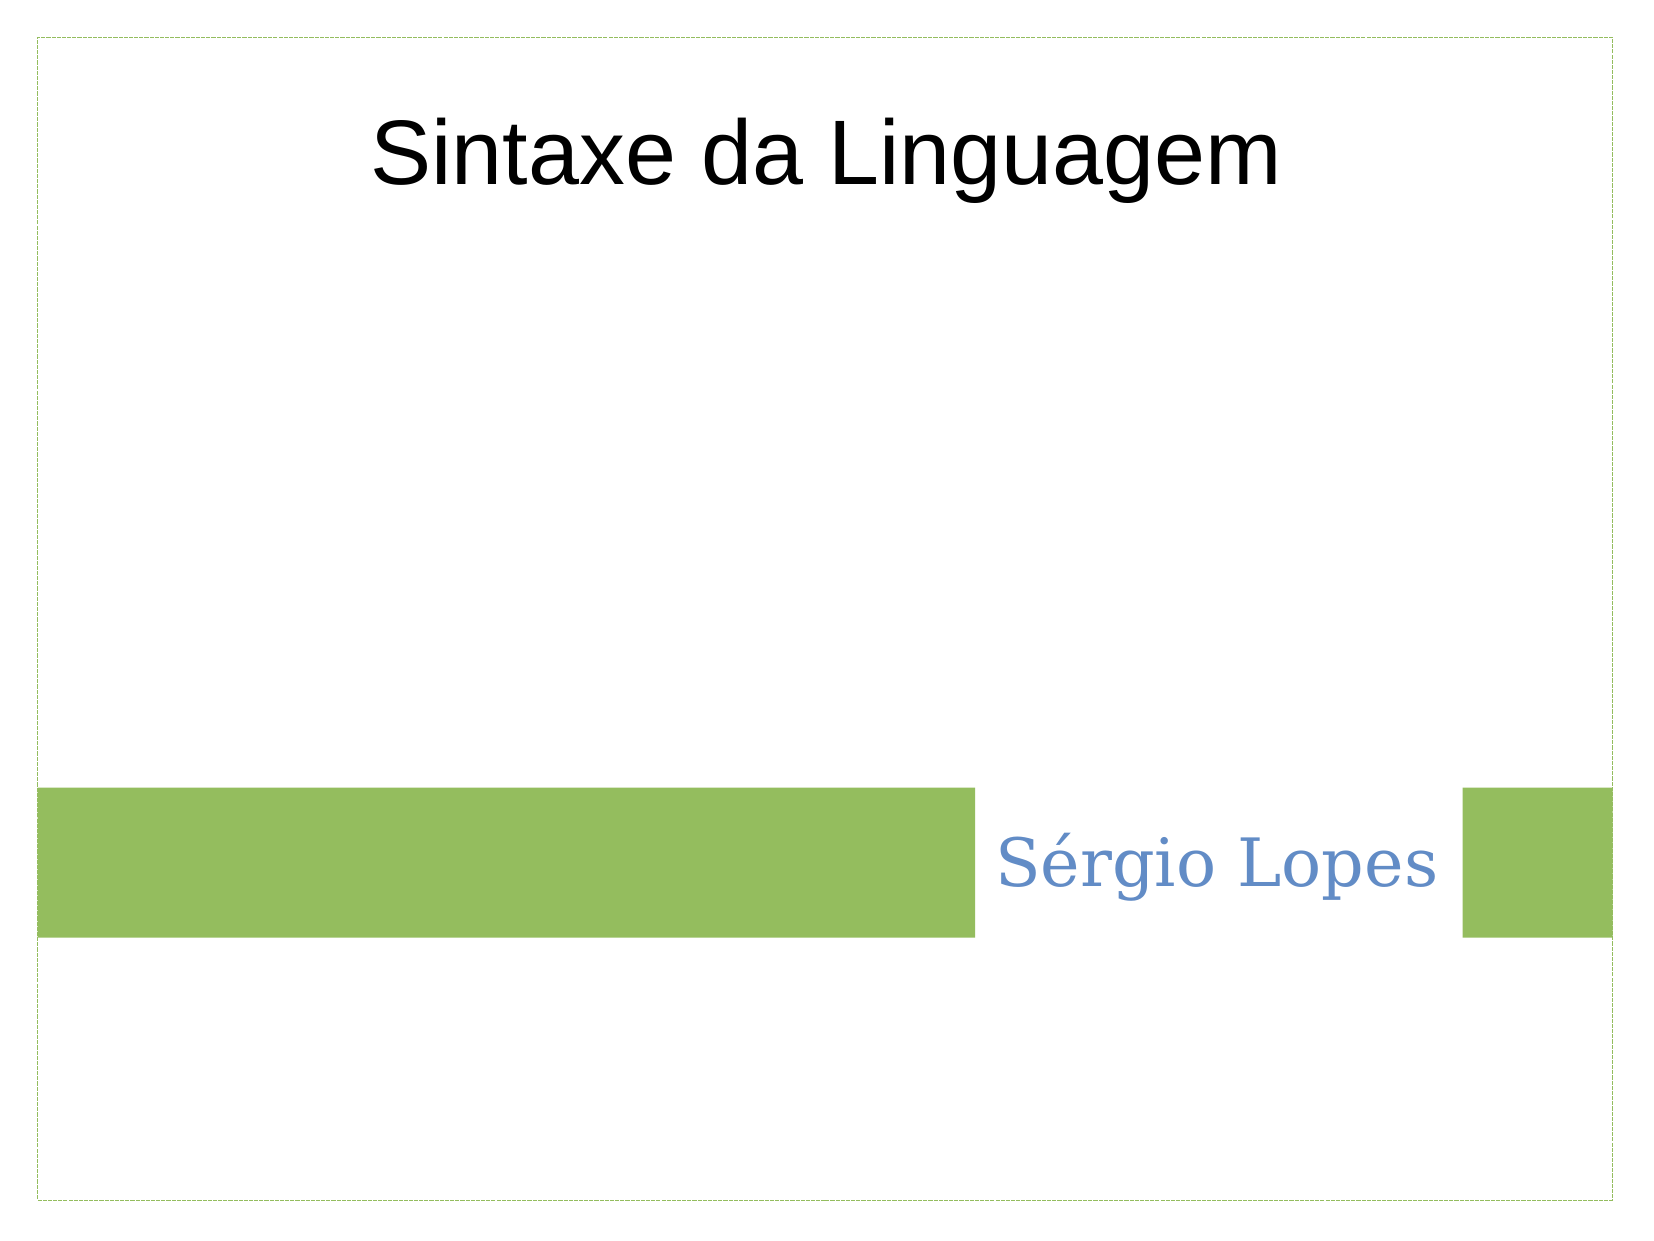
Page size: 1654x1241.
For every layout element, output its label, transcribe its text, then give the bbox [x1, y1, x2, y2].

title Sintaxe da Linguagem [82, 49, 1571, 257]
text_box [37, 787, 976, 938]
text_box [1462, 787, 1613, 938]
text_box Sérgio Lopes [980, 816, 1453, 910]
